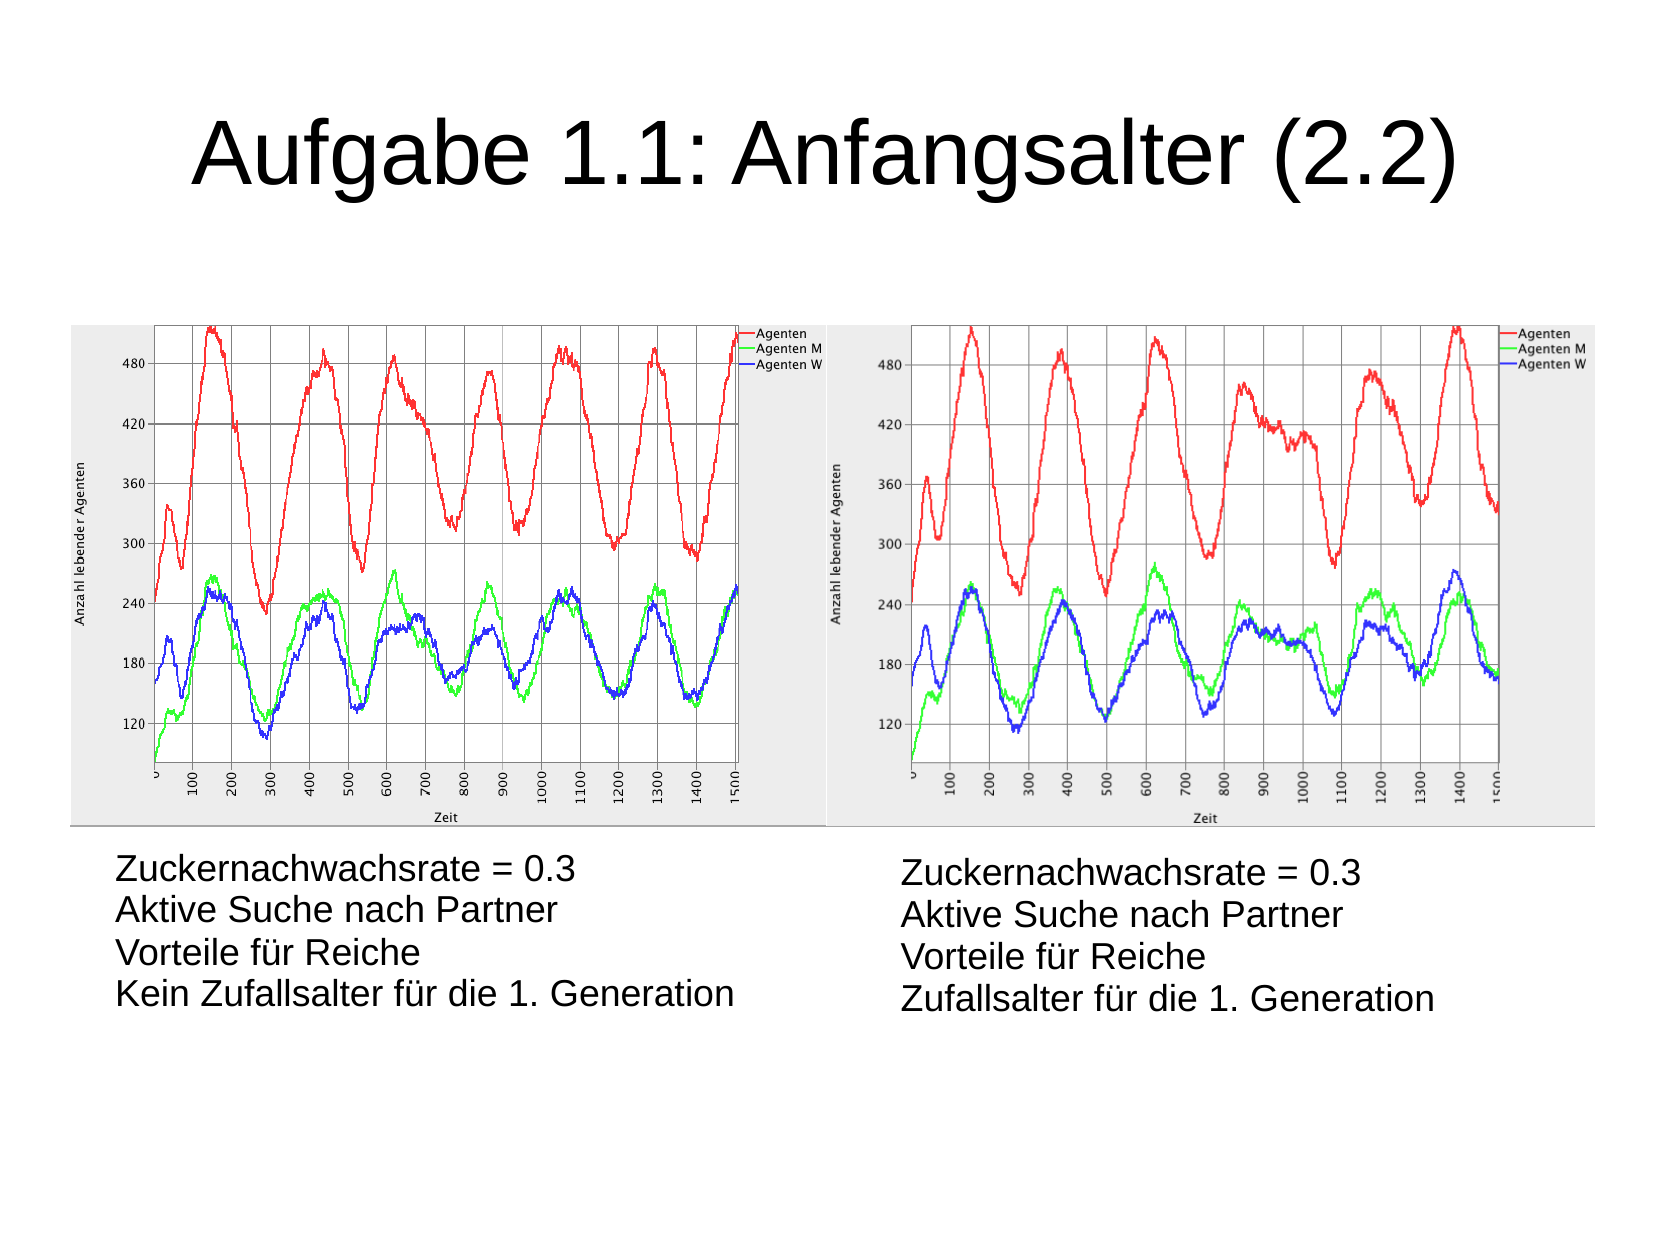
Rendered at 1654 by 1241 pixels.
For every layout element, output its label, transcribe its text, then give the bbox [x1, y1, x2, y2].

picture [70, 324, 1595, 827]
text_box Zuckernachwachsrate = 0.3 Aktive Suche nach Partner Vorteile für Reiche Zufallsalter für die 1. Generation [885, 844, 1536, 1028]
title Aufgabe 1.1: Anfangsalter (2.2) [82, 56, 1571, 250]
text_box Zuckernachwachsrate = 0.3 Aktive Suche nach Partner Vorteile für Reiche Kein Zufallsalter für die 1. Generation [100, 839, 751, 1023]
